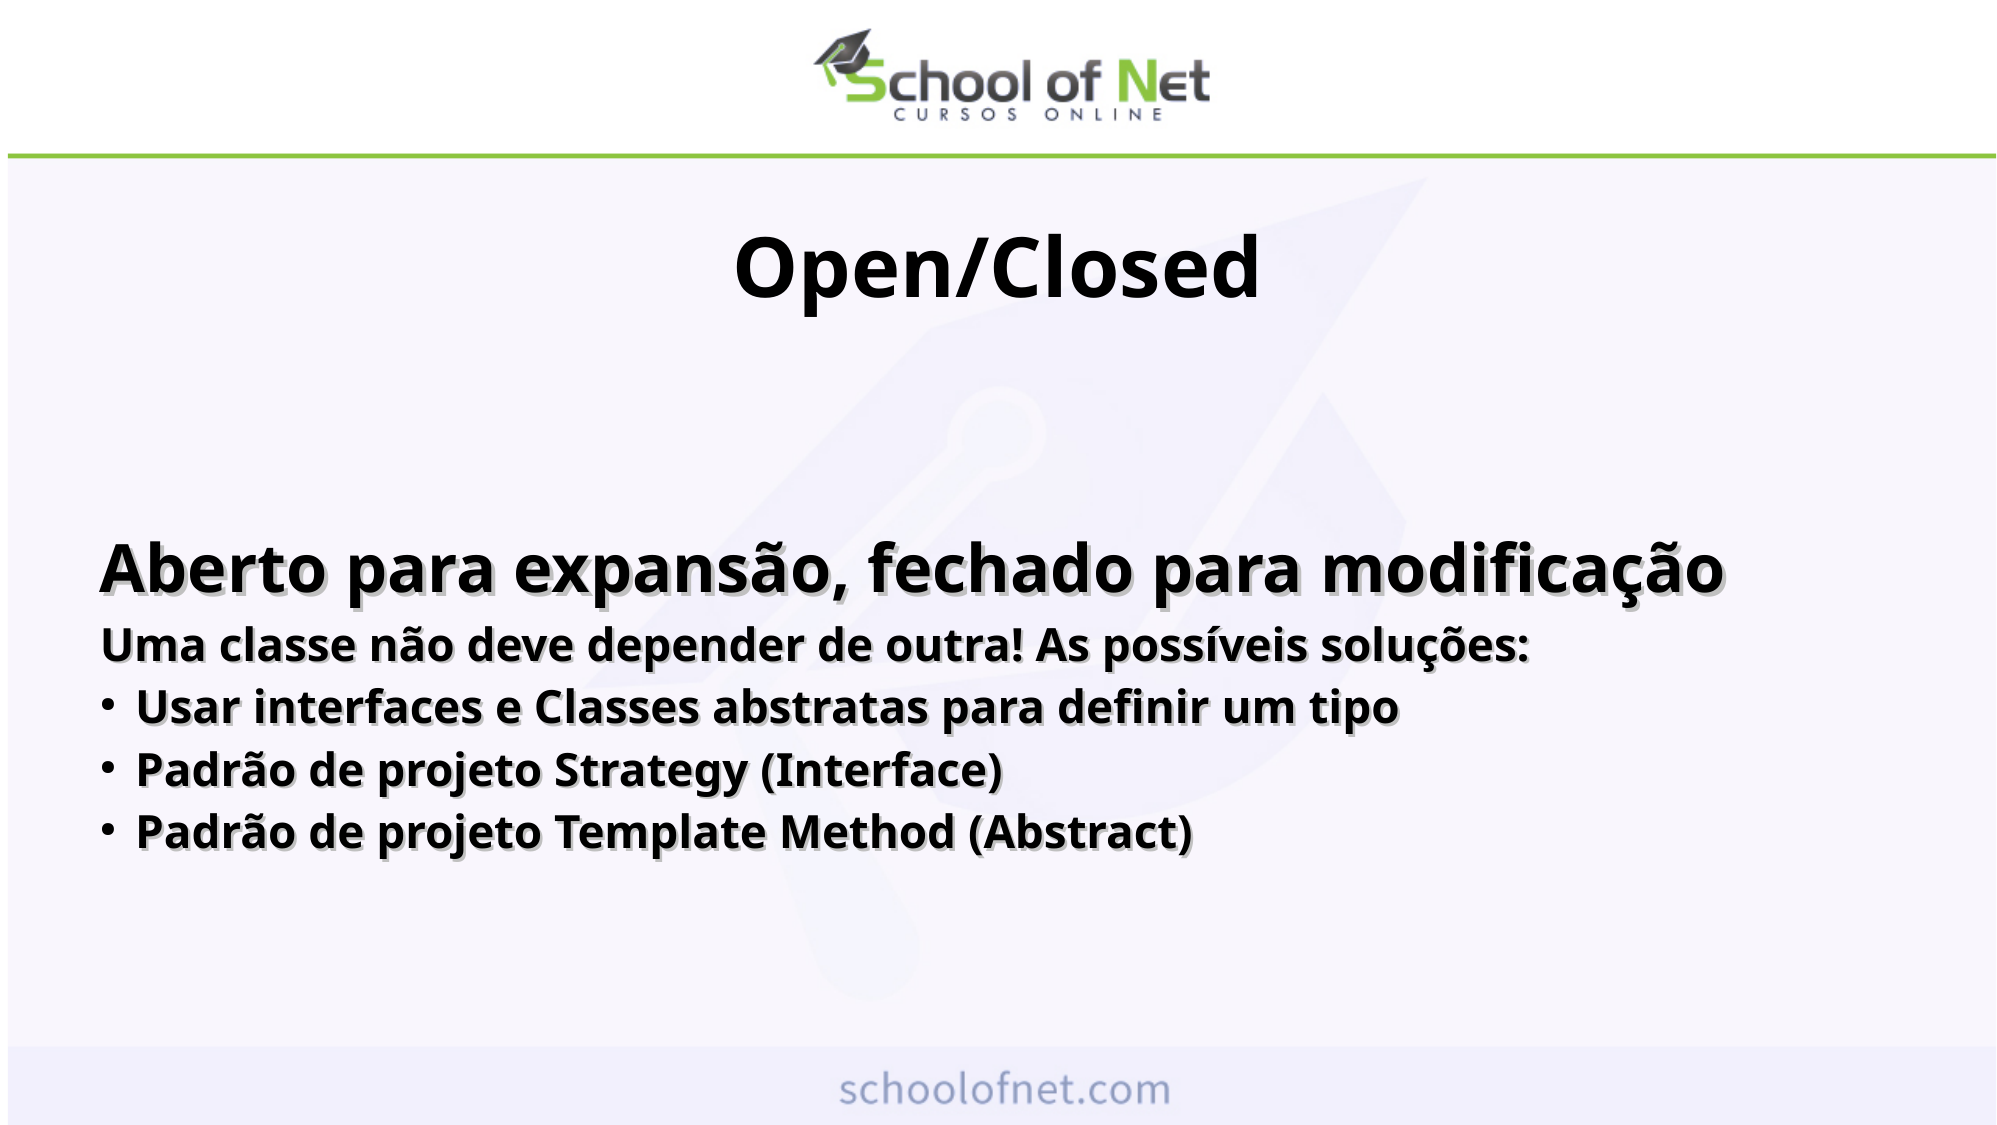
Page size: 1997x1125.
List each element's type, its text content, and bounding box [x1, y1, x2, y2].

subtitle Aberto para expansão, fechado para modificação Uma classe não deve depender de outra! As possíveis soluções: Usar interfaces e Classes abstratas para definir um tipo Padrão de projeto Strategy (Interface) Padrão de projeto Template Method (Abstract) [99, 377, 1897, 1006]
title Open/Closed [99, 171, 1897, 360]
picture [7, 5, 1997, 1125]
